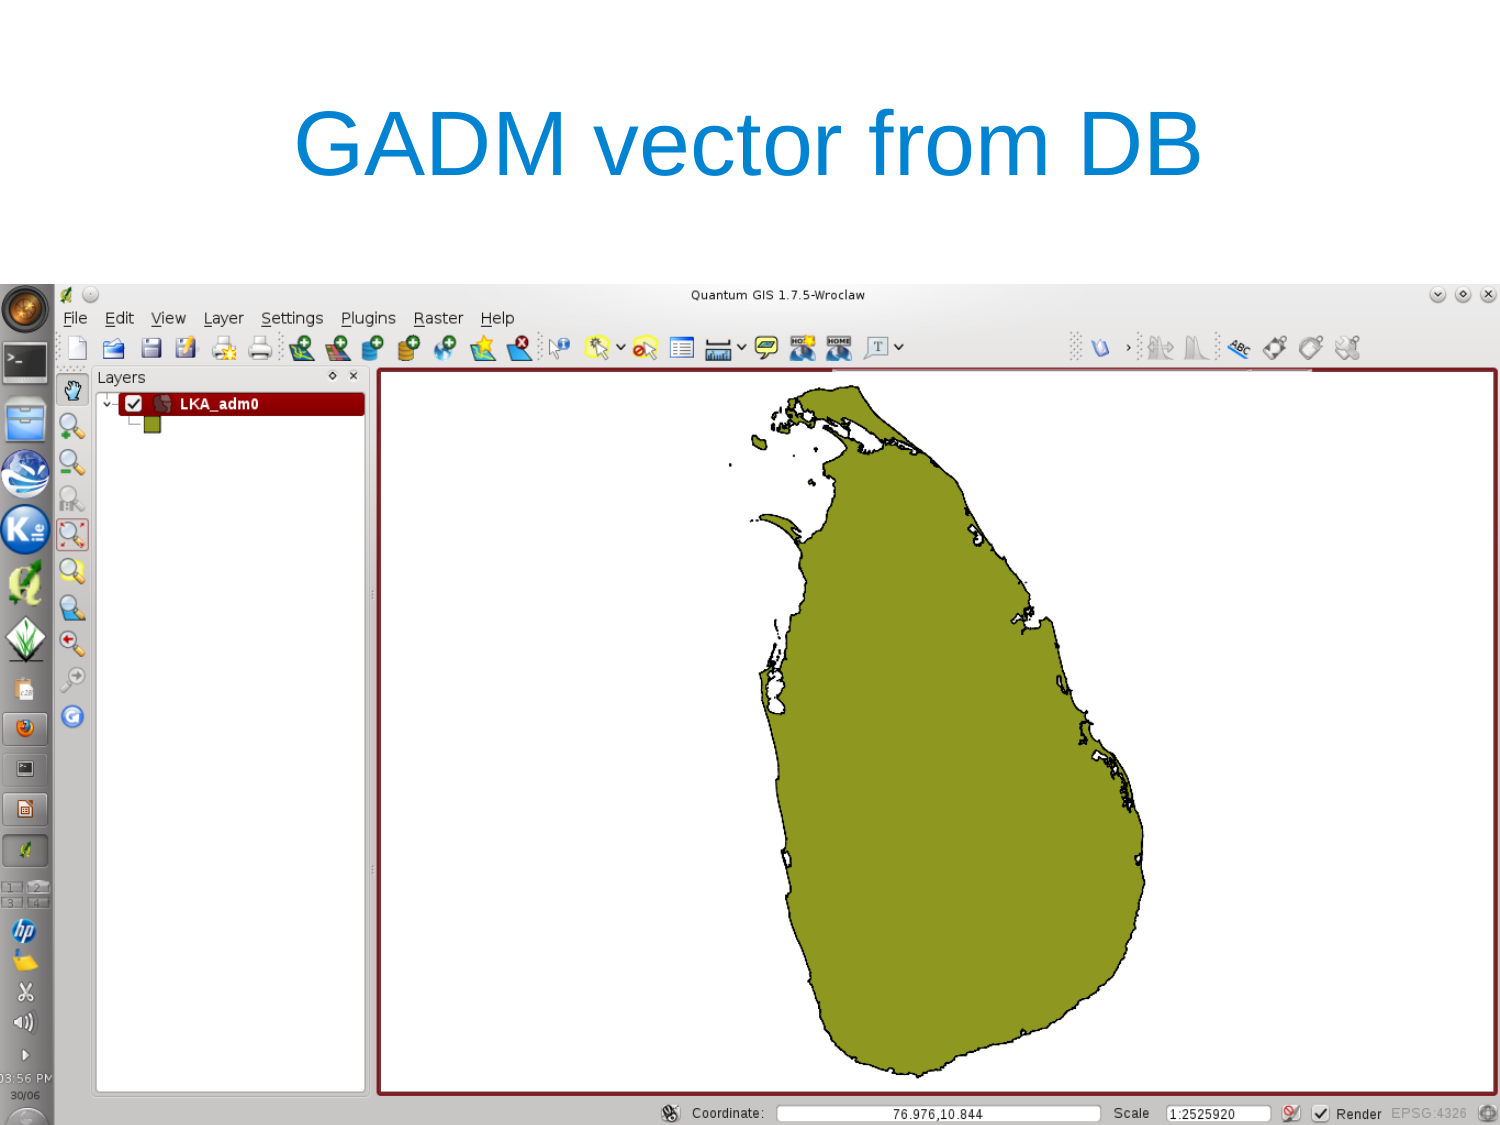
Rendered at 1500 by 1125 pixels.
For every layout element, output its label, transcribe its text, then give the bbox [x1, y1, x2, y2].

title GADM vector from DB [75, 45, 1426, 233]
picture [0, 284, 1500, 1125]
